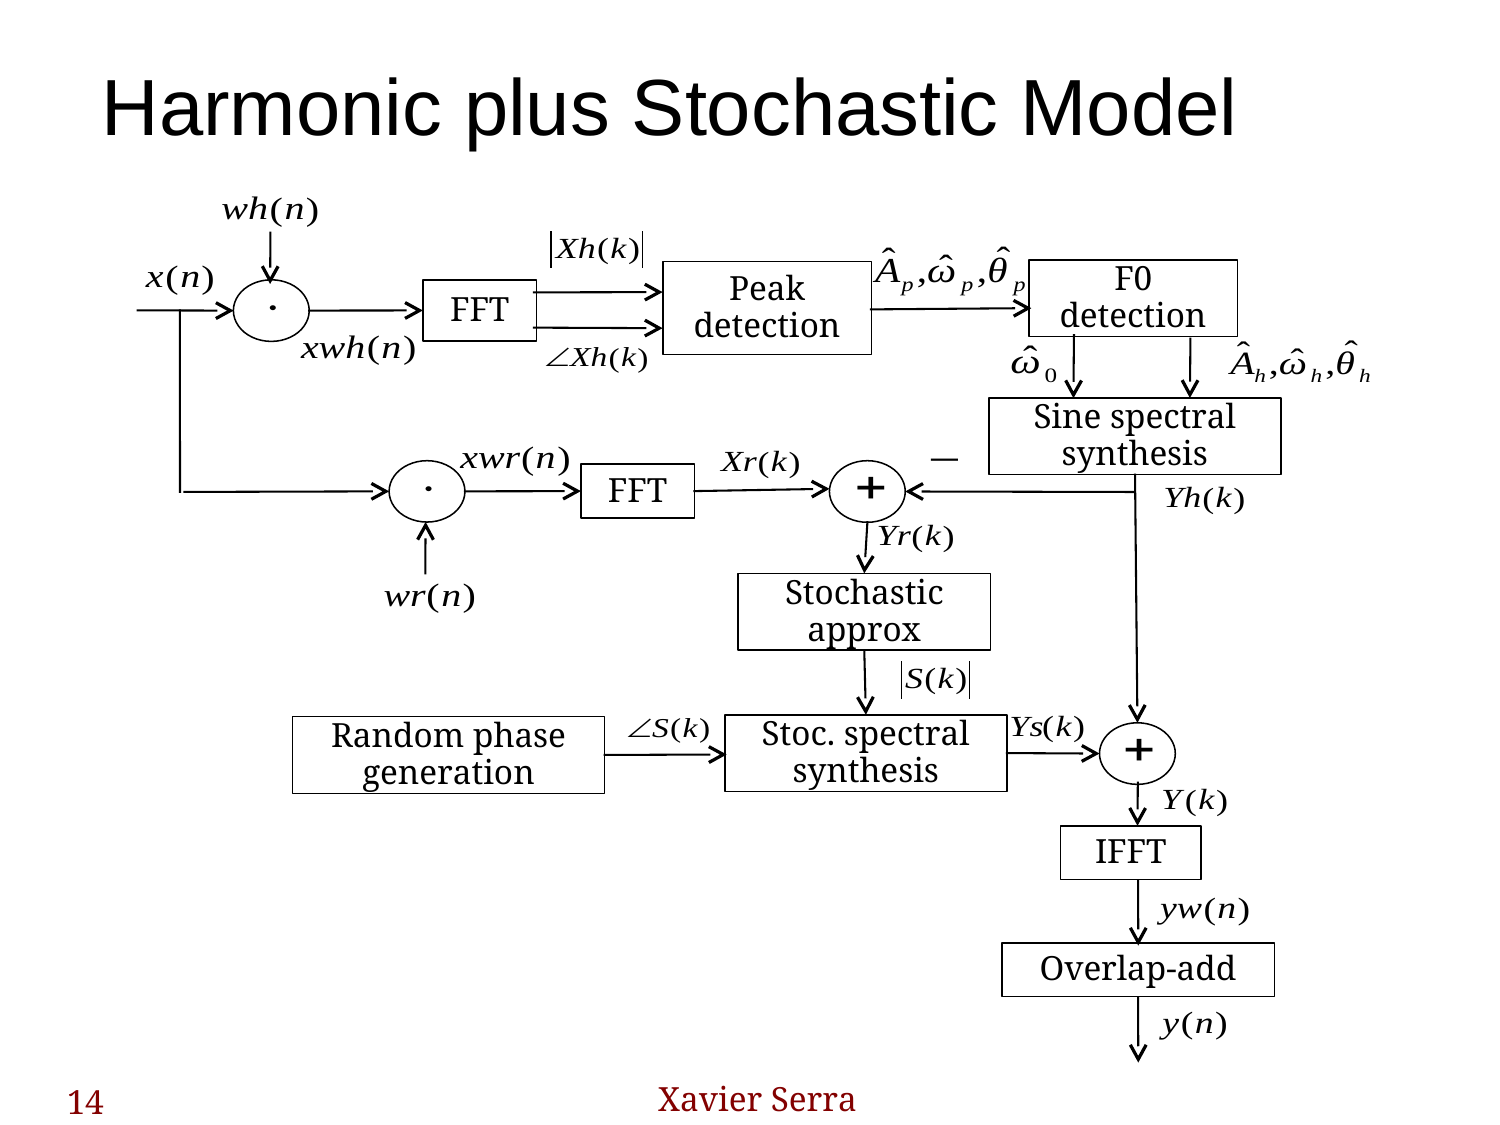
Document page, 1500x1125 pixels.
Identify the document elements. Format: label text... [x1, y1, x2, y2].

text_box Stoc. spectral synthesis [724, 714, 1007, 792]
chart [713, 442, 804, 484]
text_box <number> [66, 1081, 255, 1119]
chart [847, 474, 890, 506]
chart [376, 573, 481, 620]
chart [873, 516, 886, 520]
text_box Overlap-add [1001, 942, 1275, 997]
chart [214, 198, 322, 234]
chart [1152, 888, 1254, 932]
text_box Sine spectral synthesis [988, 397, 1282, 475]
text_box IFFT [1060, 825, 1202, 880]
chart [1160, 478, 1248, 520]
text_box FFT [580, 464, 695, 518]
chart [544, 226, 647, 273]
chart [452, 436, 576, 483]
chart [540, 339, 653, 378]
chart [1154, 1002, 1231, 1047]
chart [1158, 780, 1231, 822]
chart [915, 454, 958, 467]
chart [866, 244, 1032, 301]
chart [247, 291, 420, 372]
text_box Stochastic approx [737, 573, 991, 651]
text_box Random phase generation [292, 716, 605, 794]
text_box Xavier Serra [580, 1081, 936, 1114]
chart [894, 656, 976, 703]
text_box F0 detection [1029, 259, 1238, 337]
chart [137, 254, 218, 302]
chart [1006, 344, 1061, 386]
chart [622, 709, 712, 749]
chart [1115, 736, 1158, 767]
chart [1006, 707, 1087, 749]
chart [873, 516, 958, 559]
chart [1222, 338, 1375, 386]
chart [402, 471, 451, 507]
title Harmonic plus Stochastic Model [73, 9, 1350, 198]
text_box FFT [422, 279, 537, 342]
text_box Peak detection [663, 261, 872, 355]
